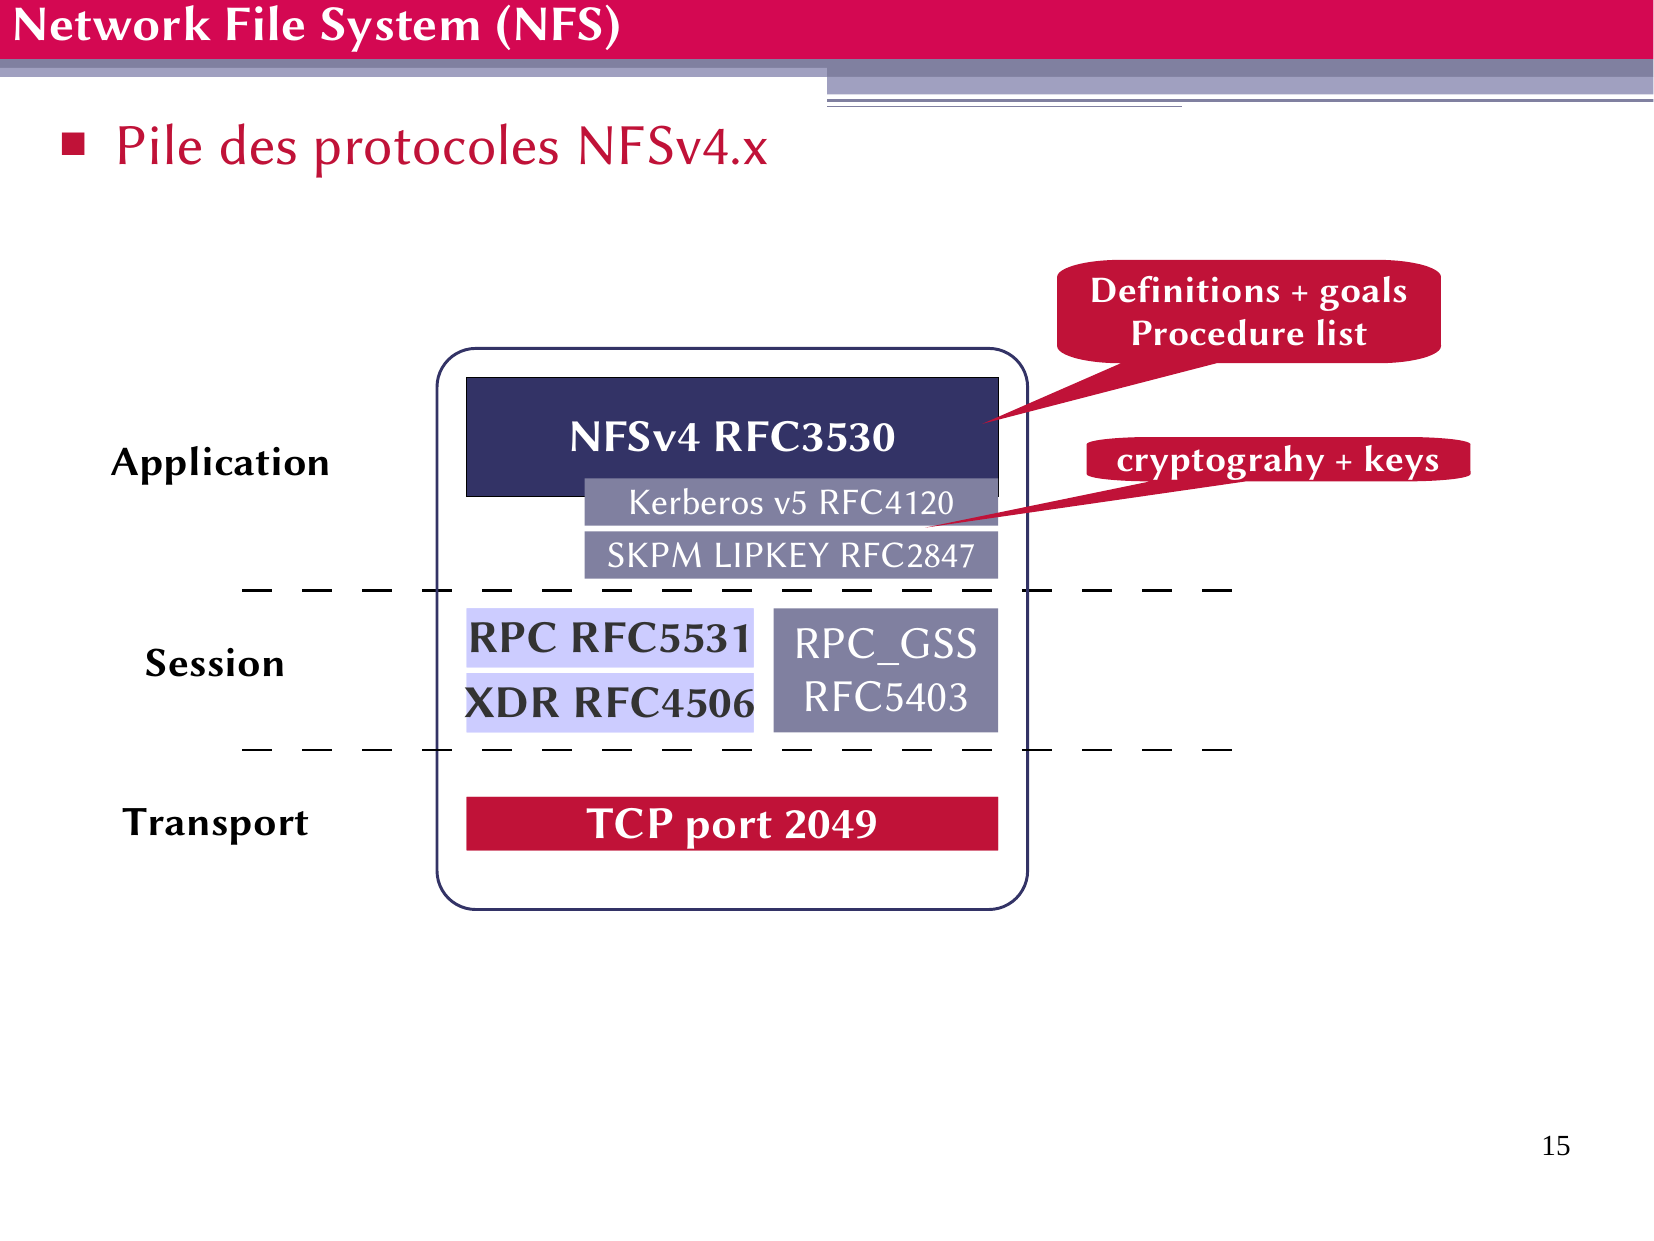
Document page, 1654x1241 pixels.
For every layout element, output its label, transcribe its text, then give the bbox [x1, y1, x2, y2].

text_box [0, 0, 1654, 136]
text_box Application [95, 430, 347, 494]
text_box Kerberos v5 RFC4120 [944, 518, 999, 526]
text_box Definitions + goals Procedure list [982, 259, 1442, 424]
text_box cryptograhy + keys [925, 437, 1471, 528]
list Network File System (NFS) [11, 0, 1182, 54]
text_box TCP port 2049 [466, 796, 999, 851]
text_box Session [130, 631, 302, 694]
text_box SKPM LIPKEY RFC2847 [584, 531, 999, 579]
text_box XDR RFC4506 [466, 673, 754, 733]
list Pile des protocoles NFSv4.x [44, 112, 1611, 207]
text_box RPC_GSS RFC5403 [773, 608, 999, 733]
text_box RPC RFC5531 [466, 608, 754, 668]
text_box Transport [107, 790, 325, 854]
text_box NFSv4 RFC3530 [466, 377, 999, 497]
text_box Kerberos v5 RFC4120 [584, 478, 999, 526]
